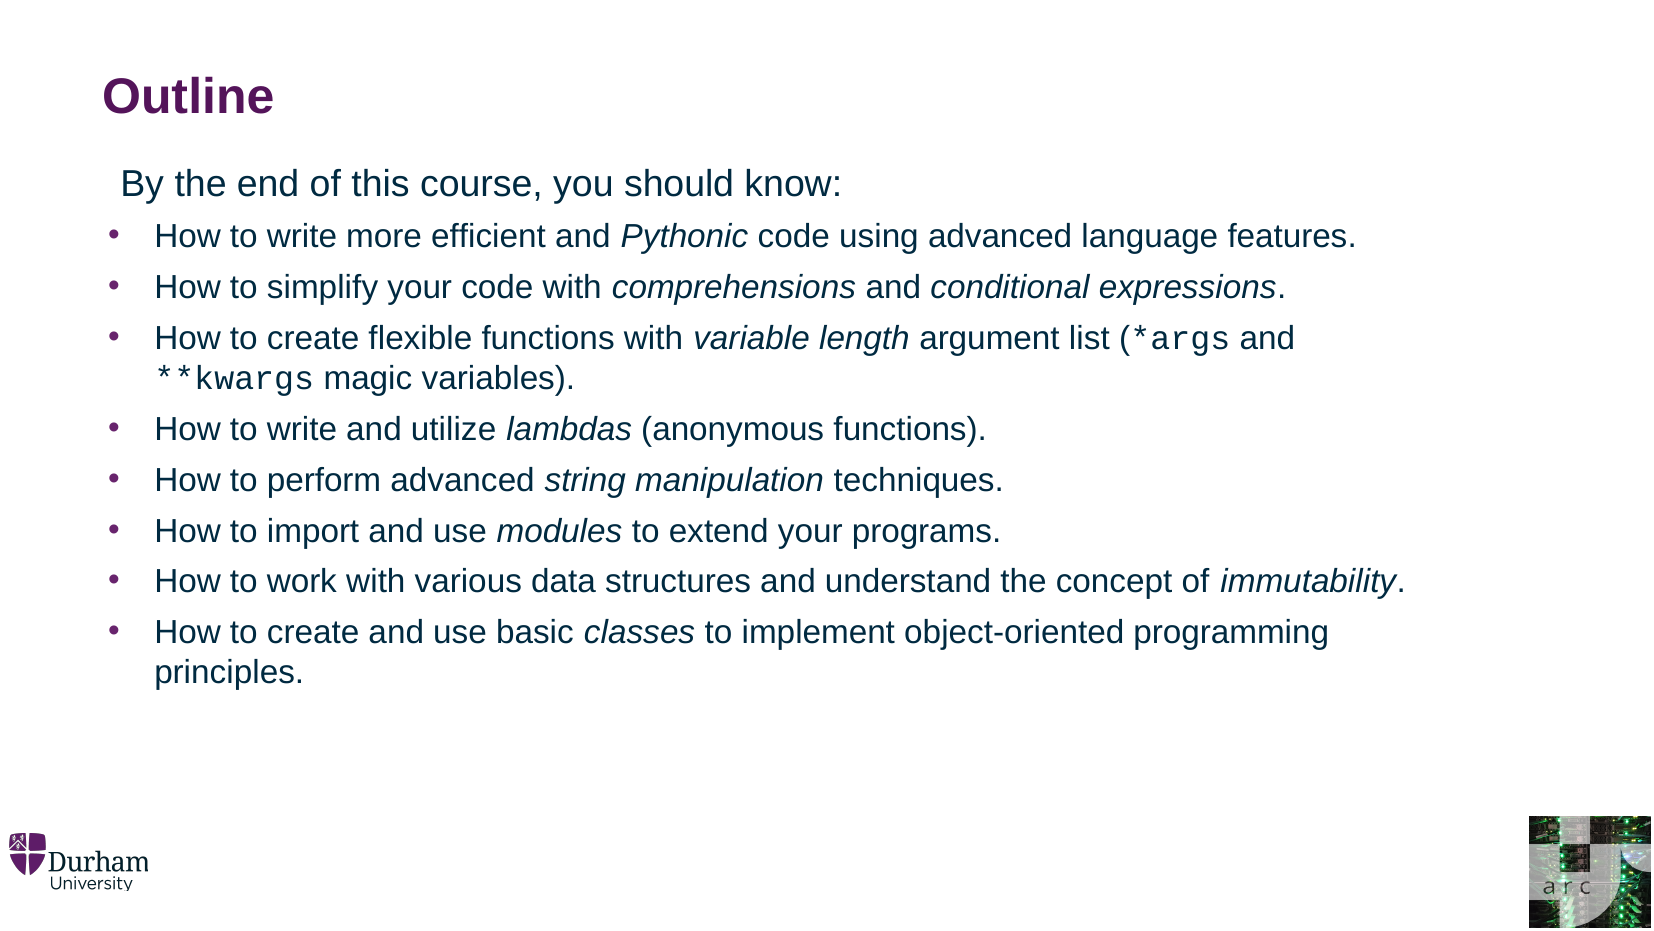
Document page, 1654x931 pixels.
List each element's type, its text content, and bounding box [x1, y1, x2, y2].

picture [9, 833, 148, 891]
text_box By the end of this course, you should know: How to write more efficient and Pythonic code using advanced language features. How to simplify your code with comprehensions and conditional expressions. How to create flexible functions with variable length argument list (*args and **kwargs magic variables). How to write and utilize lambdas (anonymous functions). How to perform advanced string manipulation techniques. How to import and use modules to extend your programs. How to work with various data structures and understand the concept of immutability. How to create and use basic classes to implement object-oriented programming principles. [107, 158, 1417, 774]
text_box Outline [102, 63, 1398, 204]
picture [1529, 816, 1651, 928]
